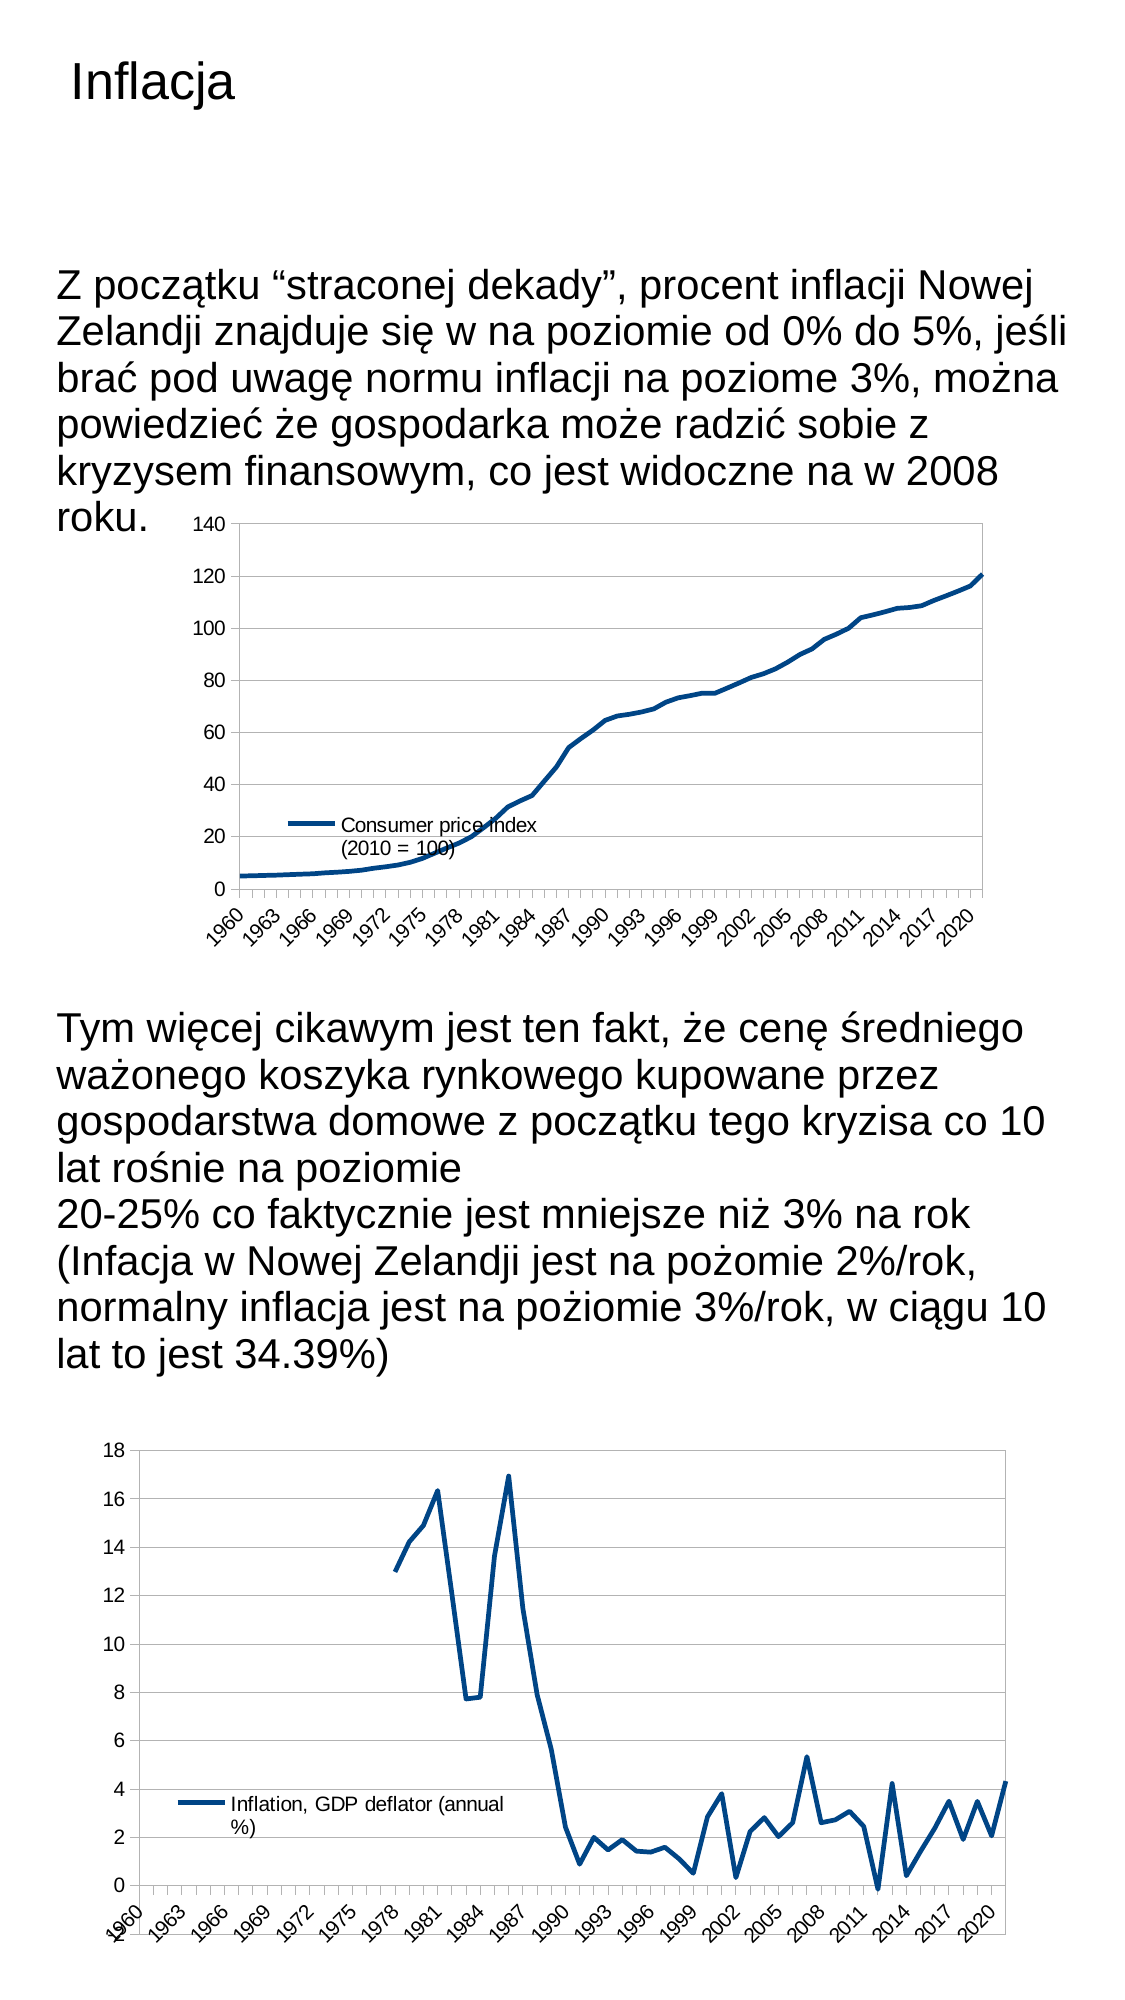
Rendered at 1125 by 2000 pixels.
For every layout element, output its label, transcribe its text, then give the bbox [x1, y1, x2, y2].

text_box Z początku “straconej dekady”, procent inflacji Nowej Zelandji znajduje się w na poziomie od 0% do 5%, jeśli brać pod uwagę normu inflacji na poziome 3%, można powiedzieć że gospodarka może radzić sobie z kryzysem finansowym, co jest widoczne na w 2008 roku. Tym więcej cikawym jest ten fakt, że cenę średniego ważonego koszyka rynkowego kupowane przez gospodarstwa domowe z początku tego kryzisa co 10 lat rośnie na poziomie 20-25% co faktycznie jest mniejsze niż 3% na rok (Infacja w Nowej Zelandji jest na pożomie 2%/rok, normalny inflacja jest na pożiomie 3%/rok, w ciągu 10 lat to jest 34.39%) [56, 261, 1069, 1940]
chart [189, 504, 1000, 961]
title Inflacja [56, 25, 1069, 139]
chart [80, 1428, 1026, 1960]
